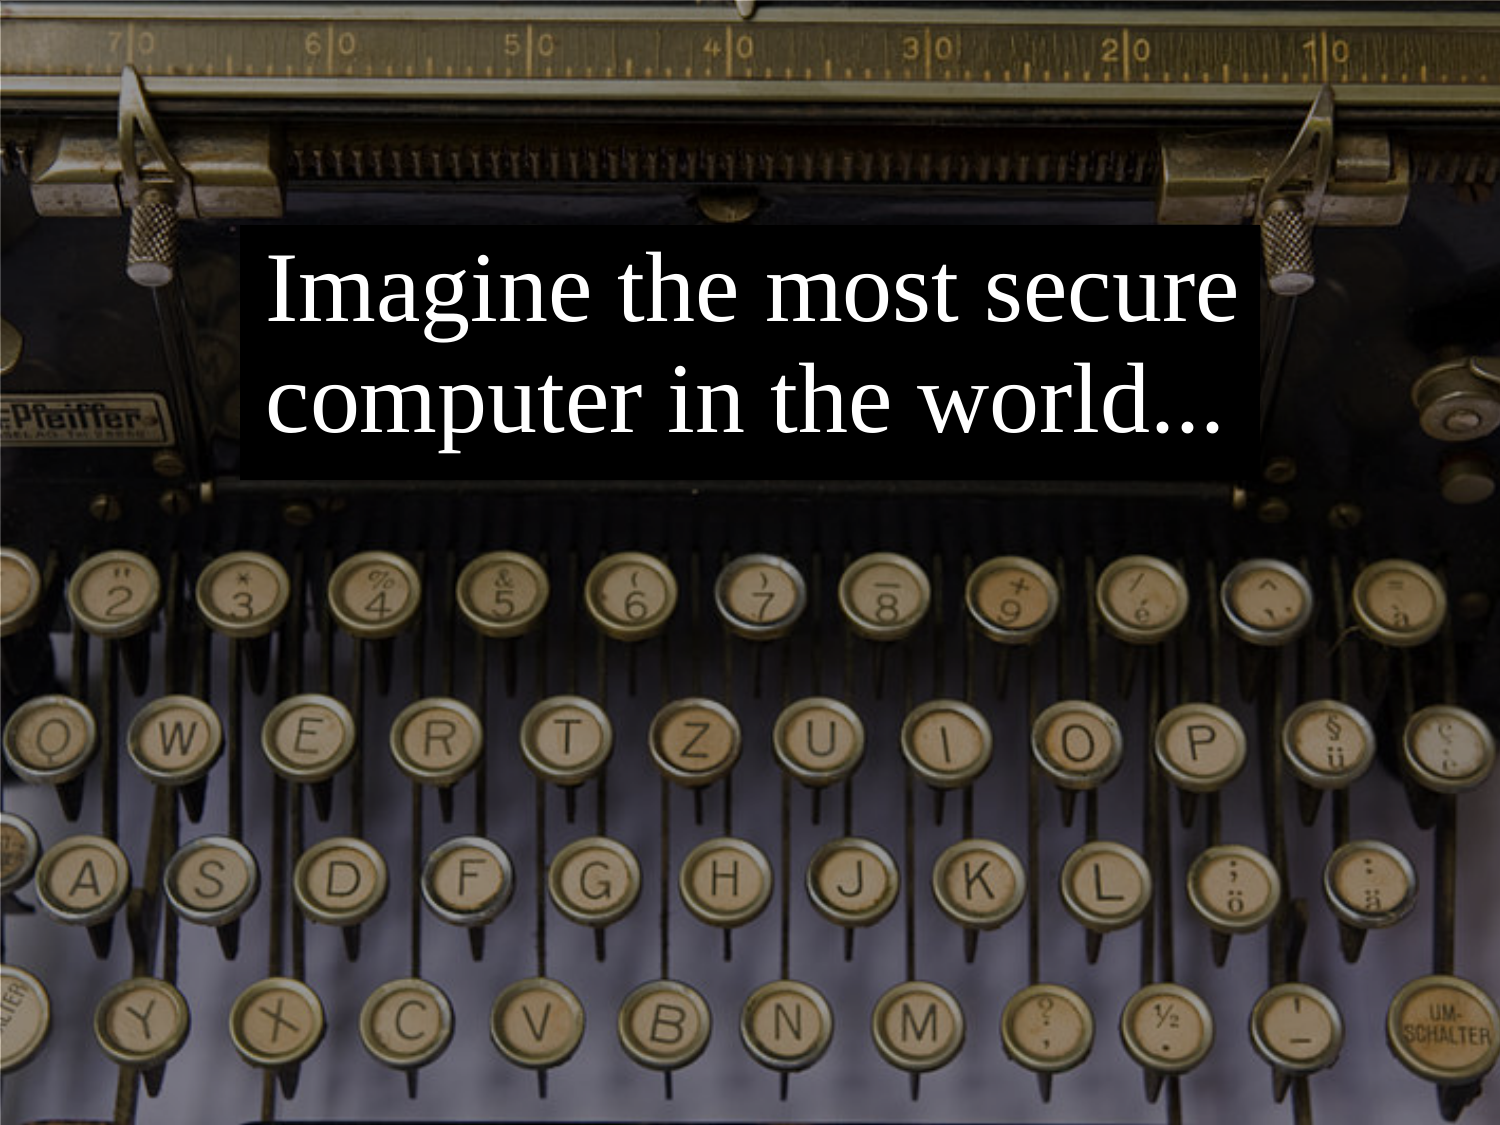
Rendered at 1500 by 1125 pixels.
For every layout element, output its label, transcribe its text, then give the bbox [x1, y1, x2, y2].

text_box Imagine the most secure computer in the world... [180, 225, 1276, 511]
picture [0, 0, 1500, 1125]
